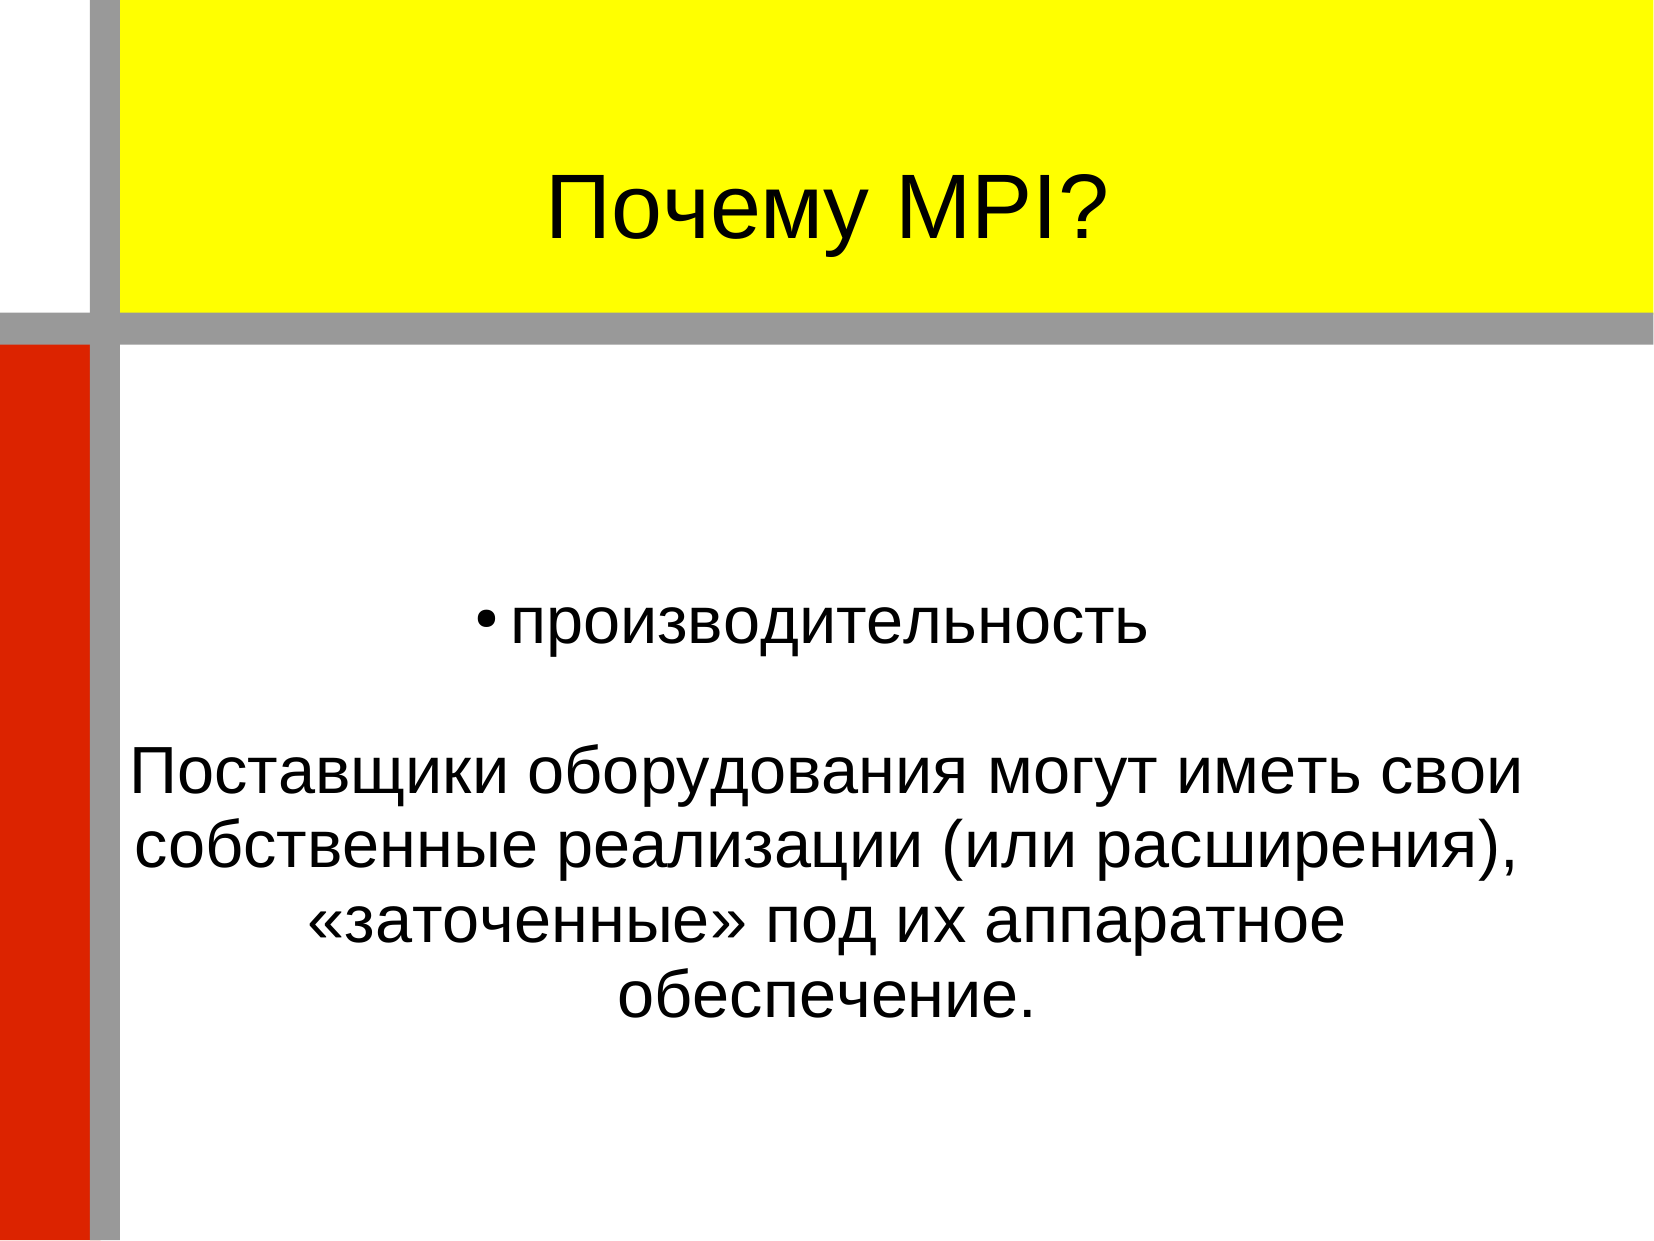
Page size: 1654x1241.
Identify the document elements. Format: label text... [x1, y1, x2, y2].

subtitle производительность Поставщики оборудования могут иметь свои собственные реализации (или расширения), «заточенные» под их аппаратное обеспечение. [121, 391, 1534, 1241]
title Почему MPI? [121, 102, 1534, 311]
